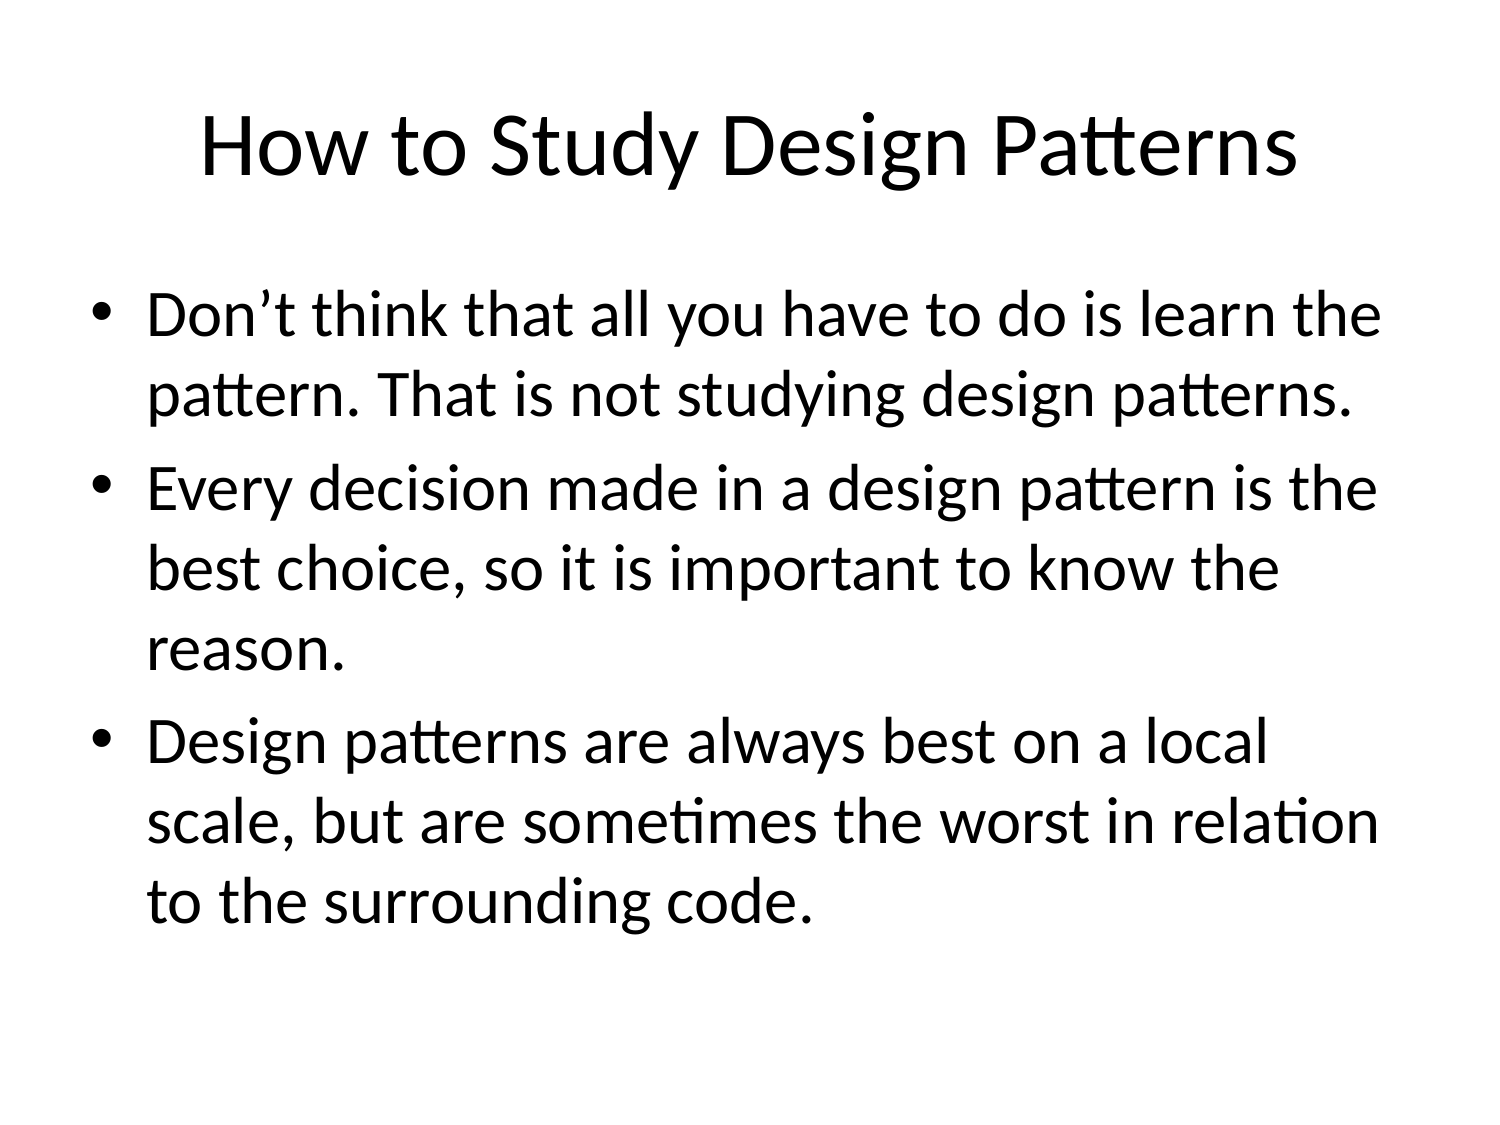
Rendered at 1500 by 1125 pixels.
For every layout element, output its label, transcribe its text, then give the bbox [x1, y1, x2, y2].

list Don’t think that all you have to do is learn the pattern. That is not studying design patterns. Every decision made in a design pattern is the best choice, so it is important to know the reason. Design patterns are always best on a local scale, but are sometimes the worst in relation to the surrounding code. [75, 262, 1425, 1005]
title How to Study Design Patterns [75, 45, 1425, 233]
